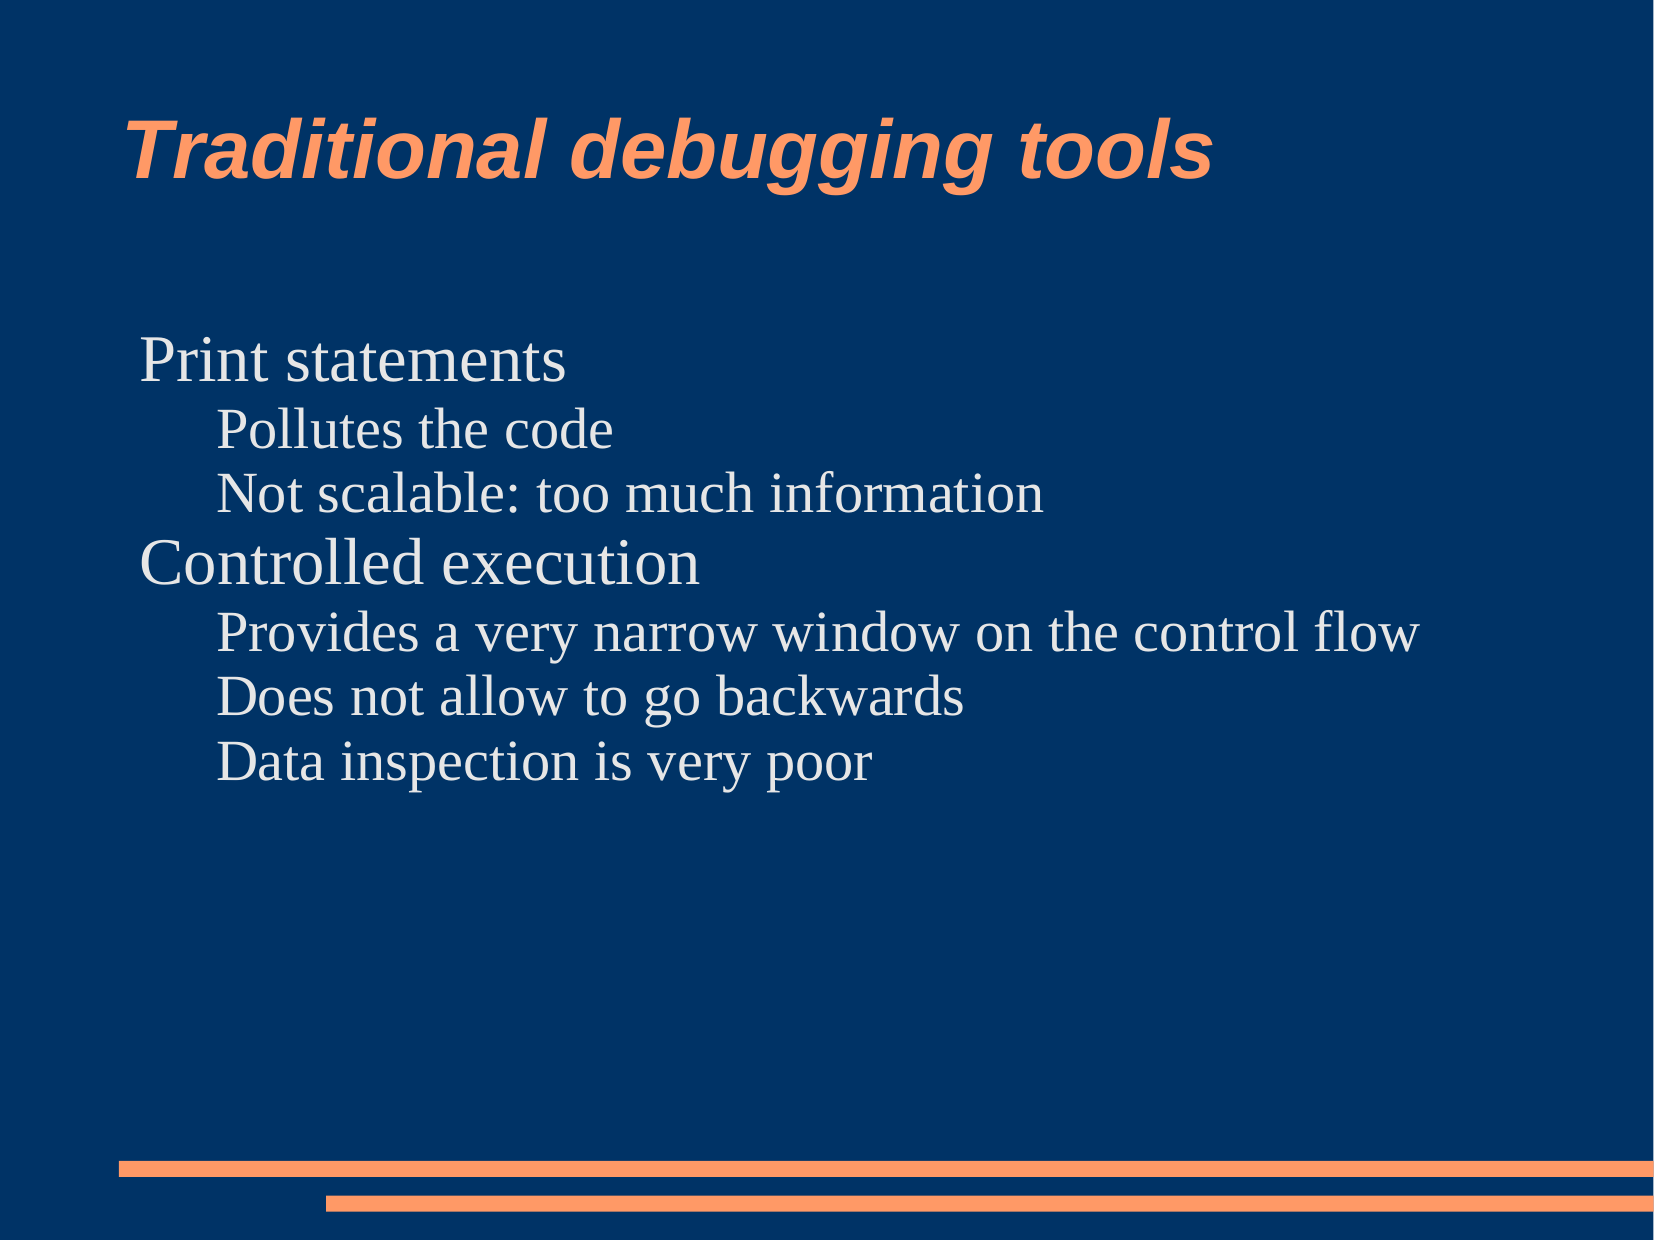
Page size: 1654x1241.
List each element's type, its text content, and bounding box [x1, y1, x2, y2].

list Print statements Pollutes the code Not scalable: too much information Controlled execution Provides a very narrow window on the control flow Does not allow to go backwards Data inspection is very poor [121, 322, 1561, 1133]
title Traditional debugging tools [121, 46, 1534, 254]
